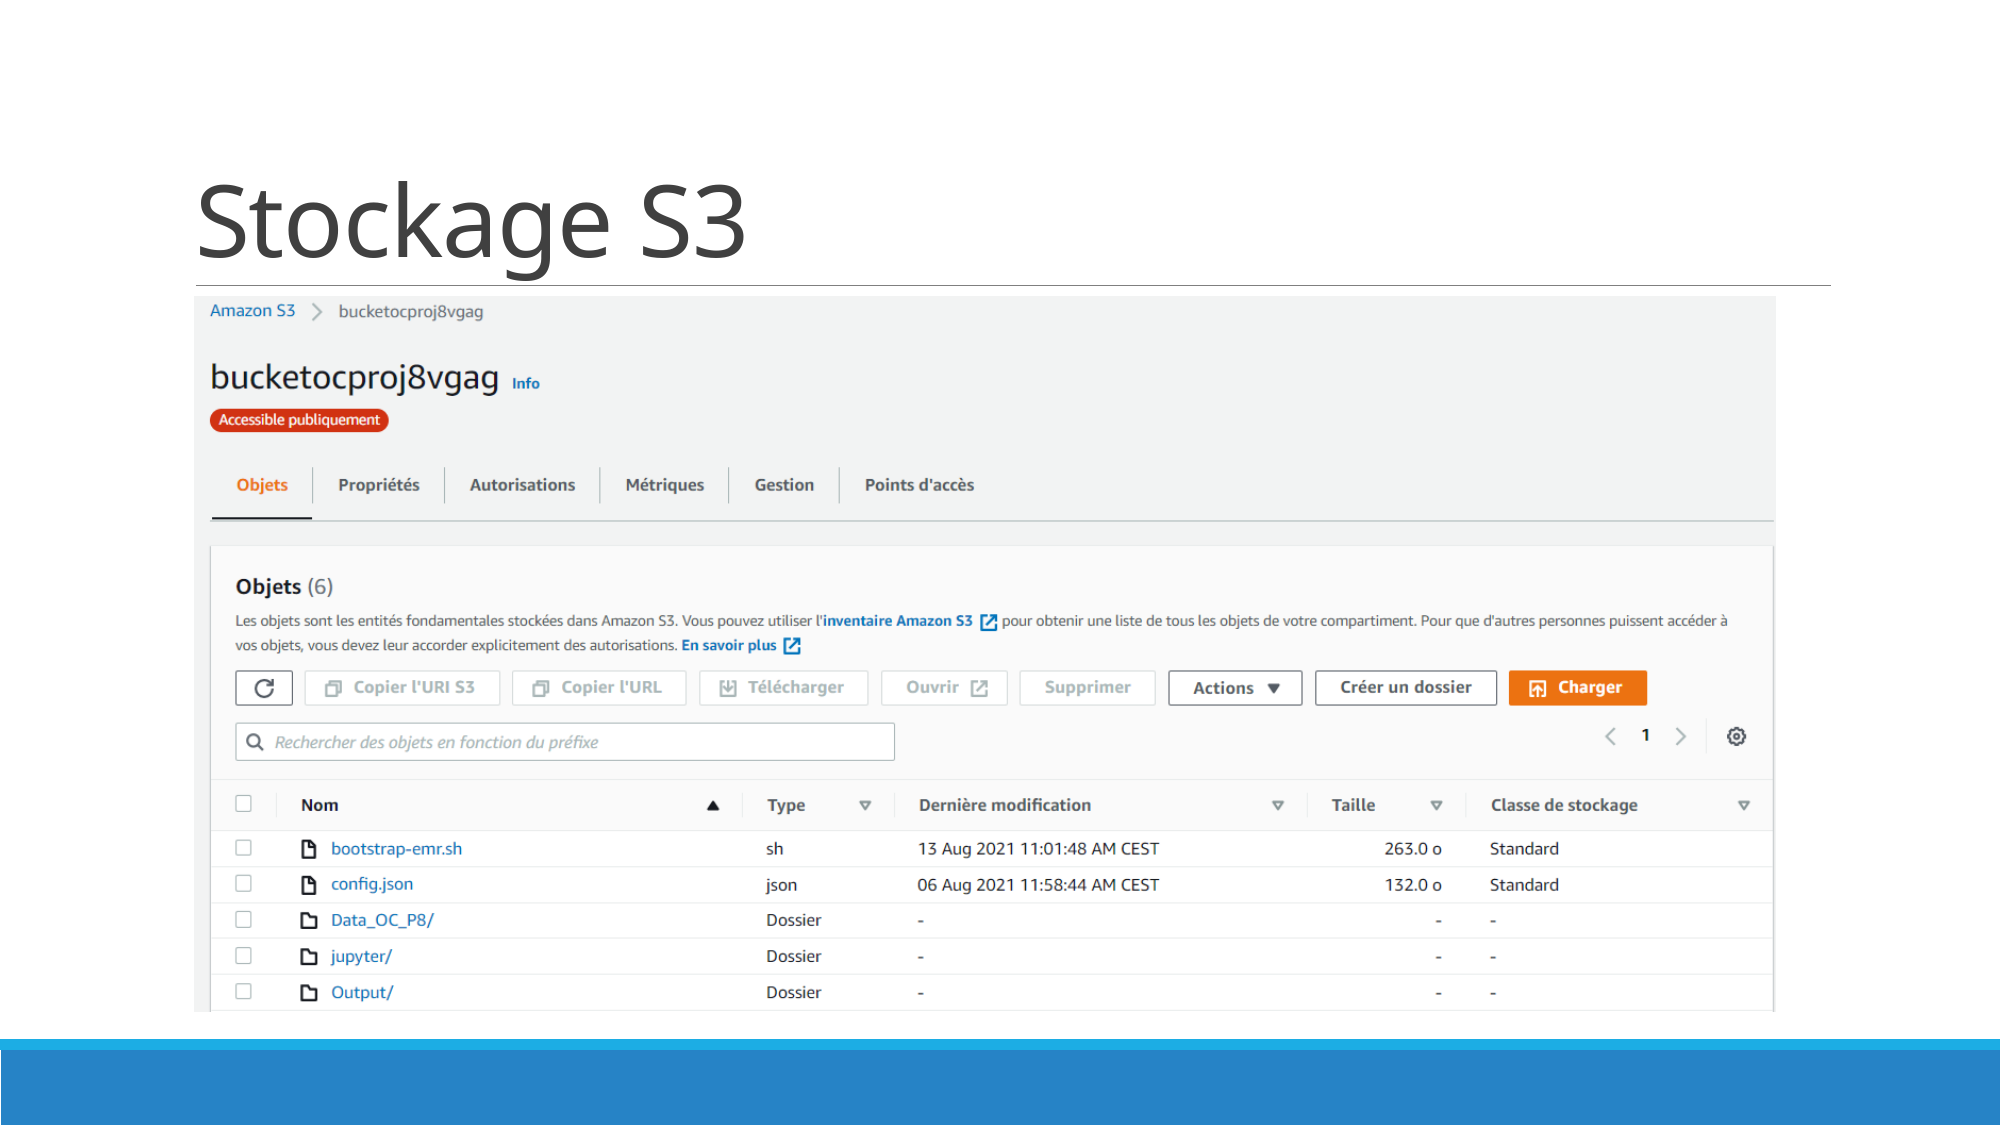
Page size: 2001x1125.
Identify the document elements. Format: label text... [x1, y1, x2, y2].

title Stockage S3 [180, 47, 1831, 286]
picture [194, 296, 1776, 1012]
